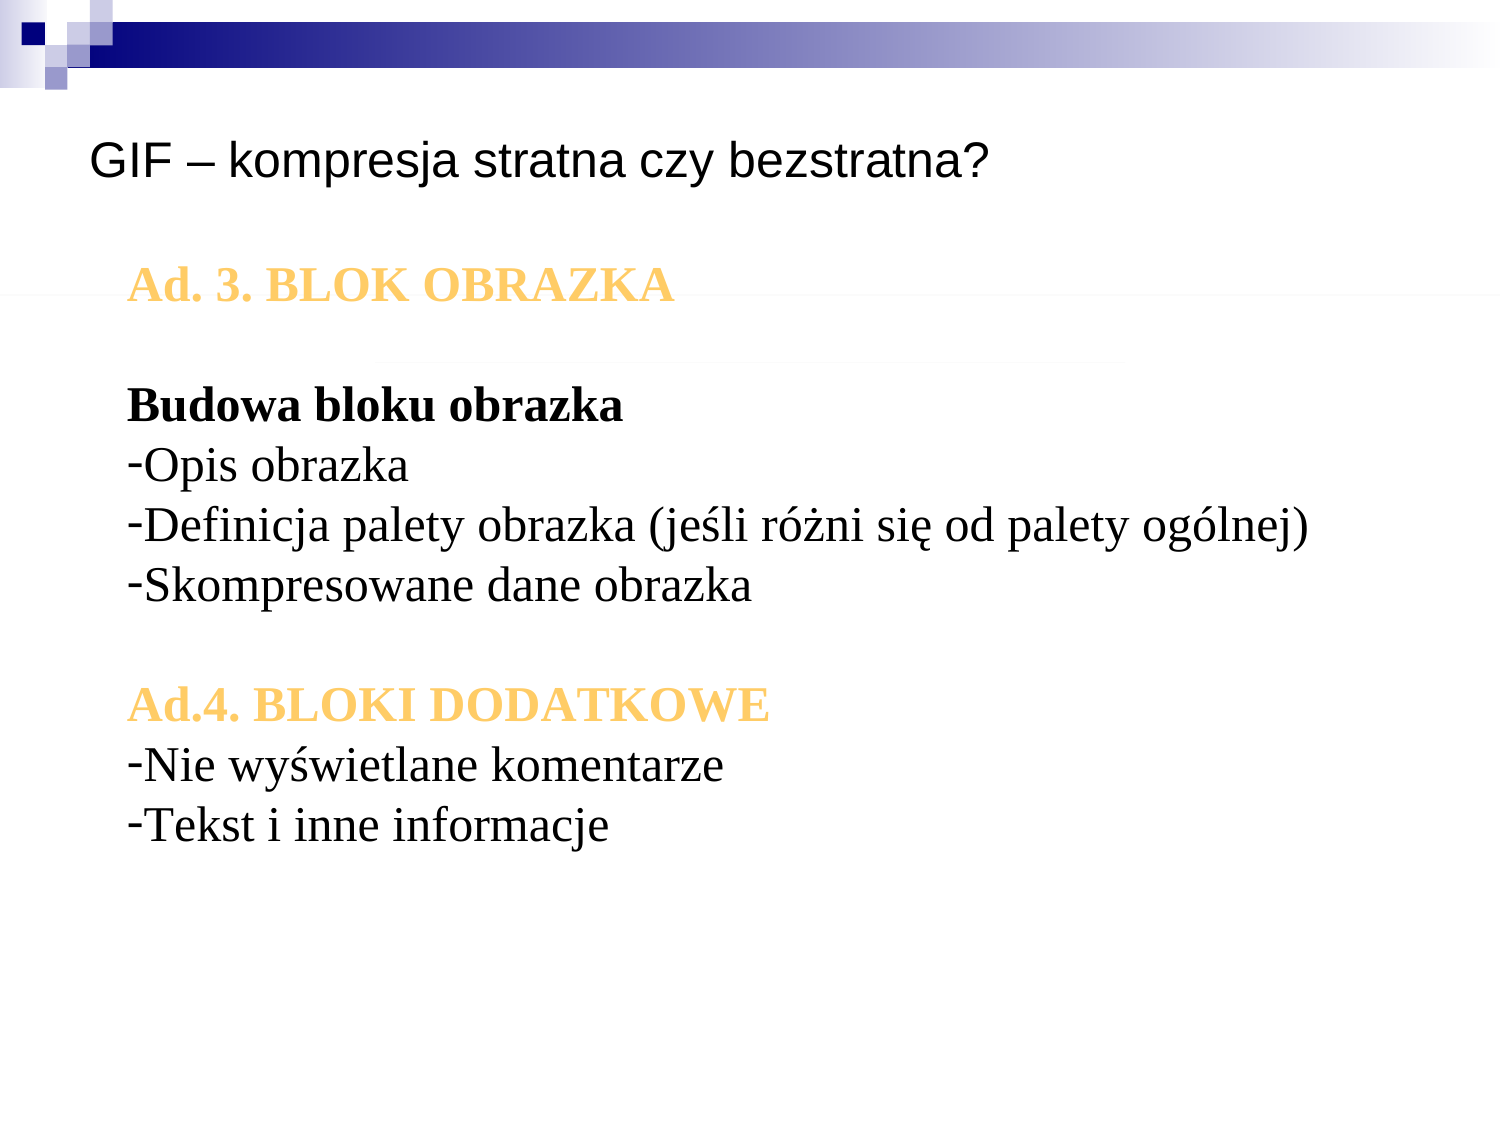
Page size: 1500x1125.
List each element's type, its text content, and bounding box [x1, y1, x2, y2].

title GIF – kompresja stratna czy bezstratna? [75, 74, 1426, 241]
text_box Ad. 3. BLOK OBRAZKA Budowa bloku obrazka Opis obrazka Definicja palety obrazka (jeśli różni się od palety ogólnej) Skompresowane dane obrazka Ad.4. BLOKI DODATKOWE Nie wyświetlane komentarze Tekst i inne informacje [112, 243, 1400, 859]
